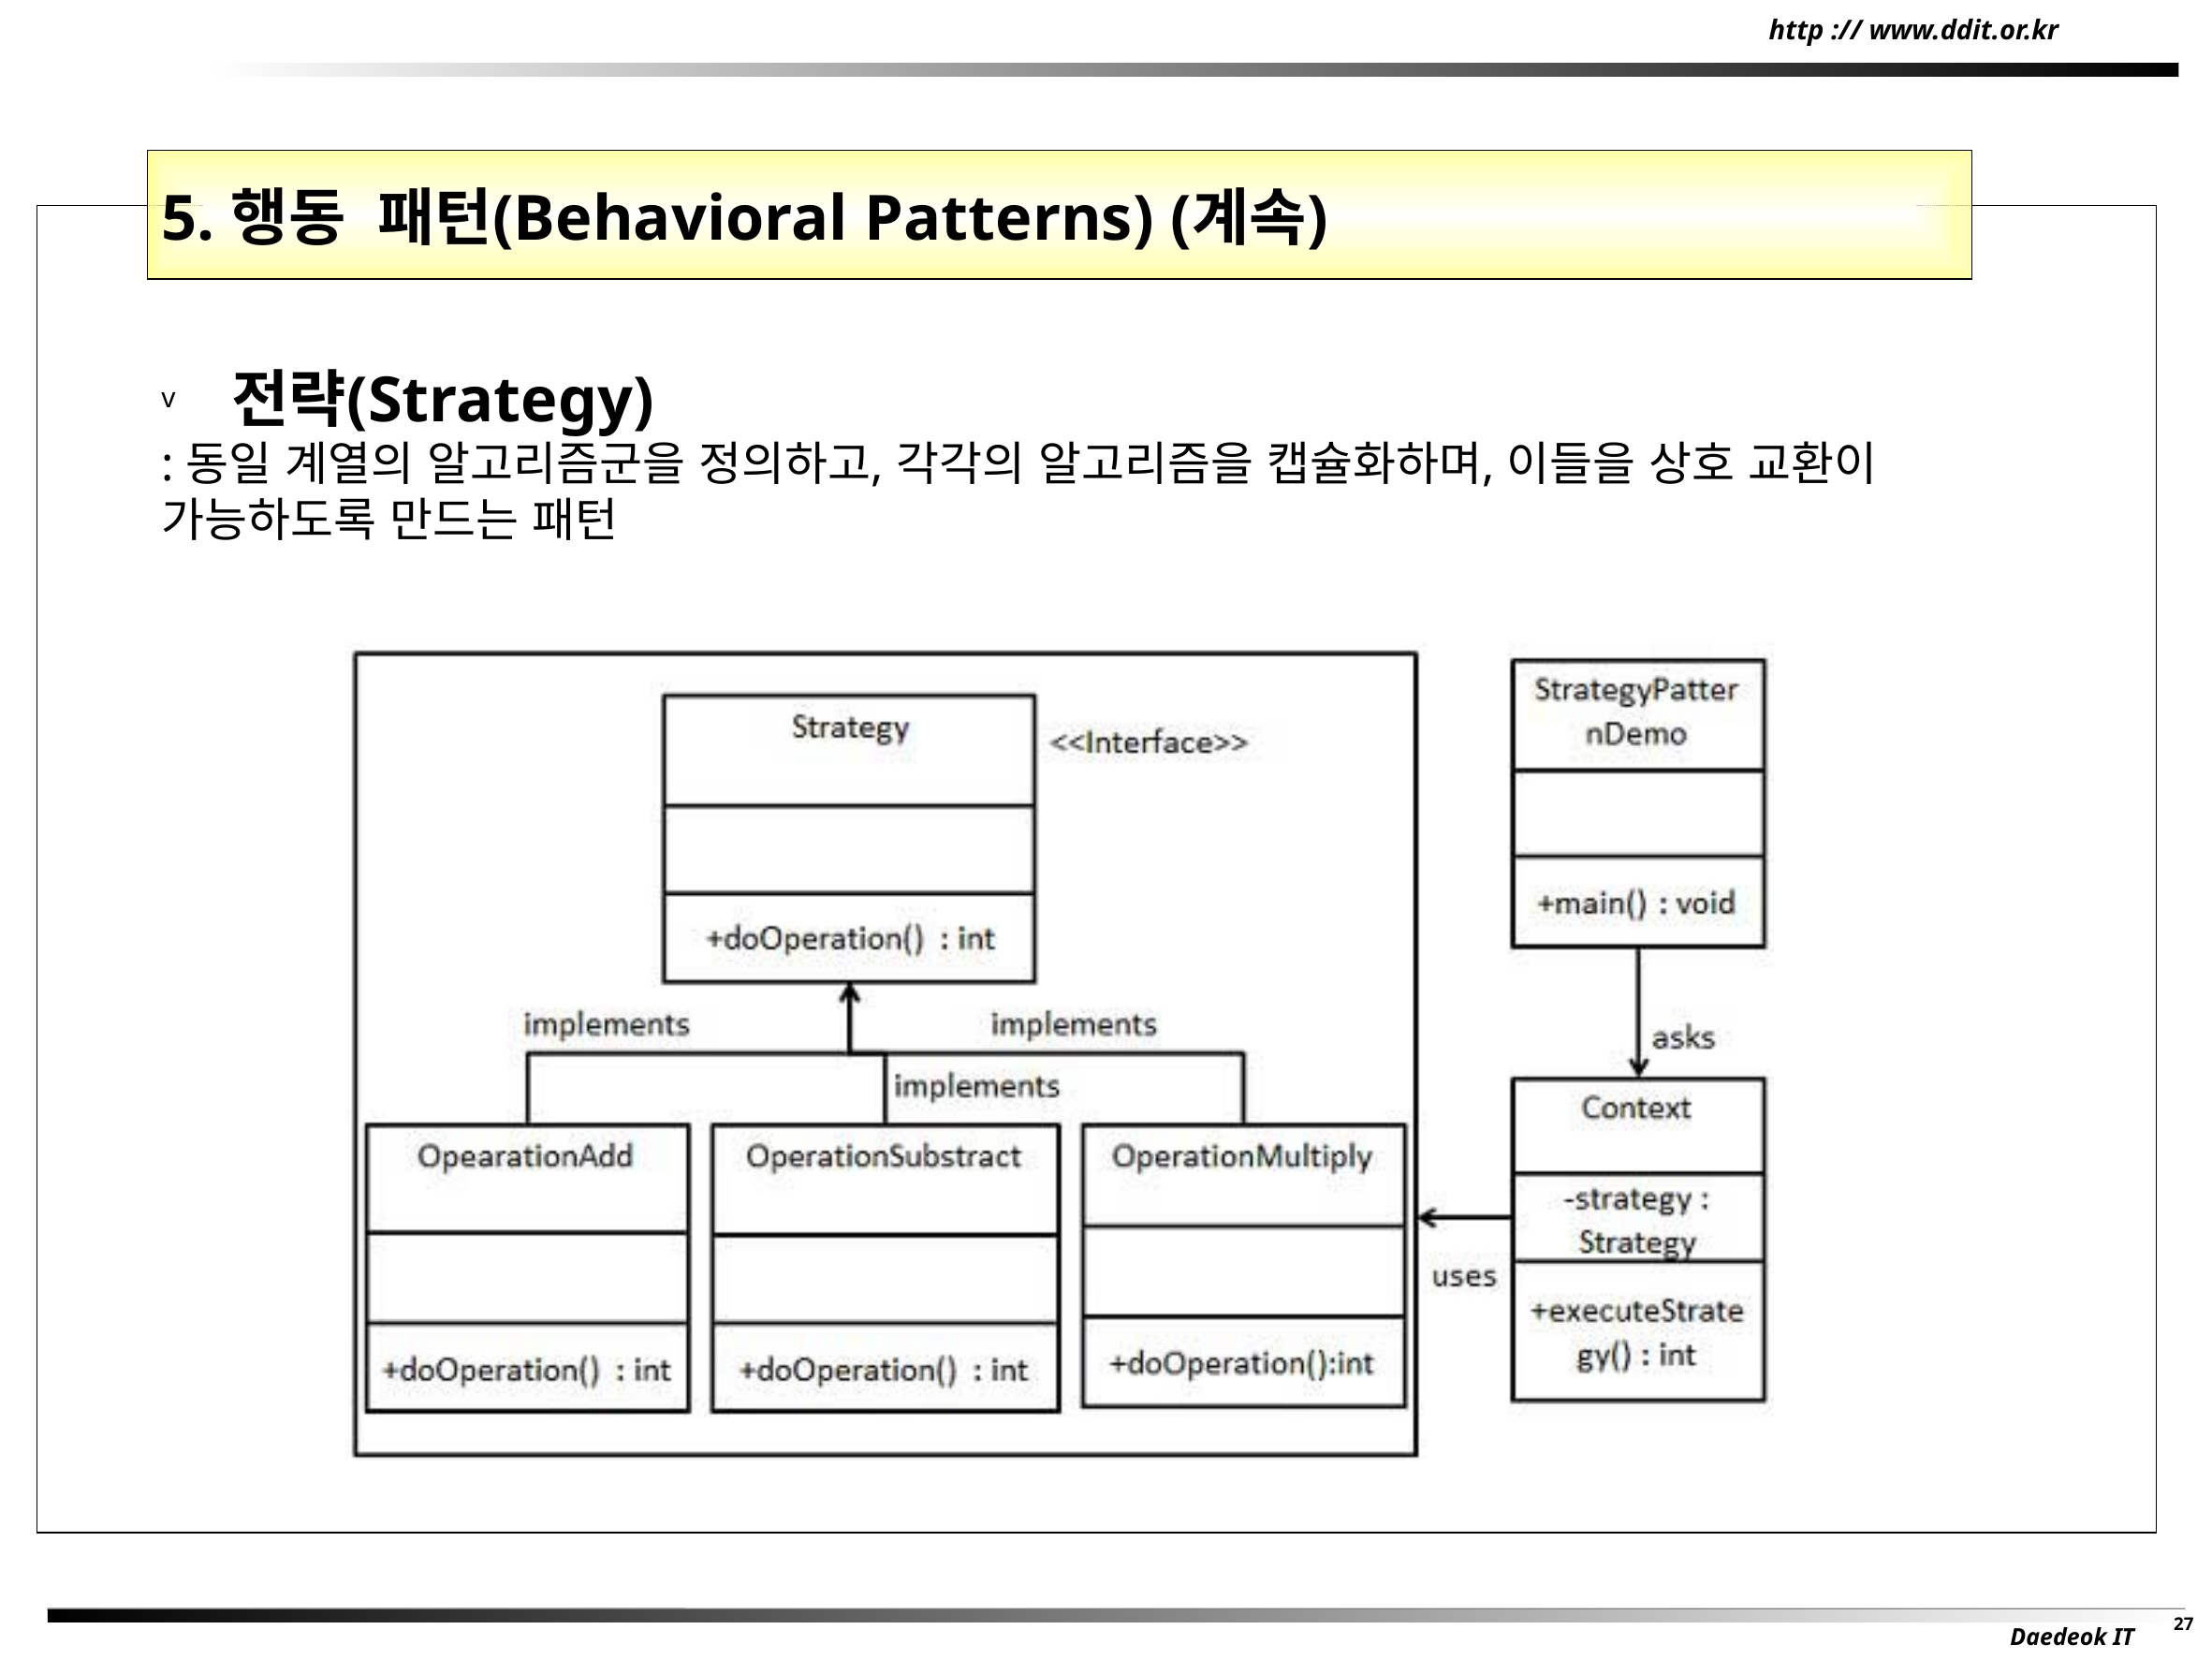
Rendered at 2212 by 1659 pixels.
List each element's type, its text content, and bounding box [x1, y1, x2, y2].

text_box 전략(Strategy) : 동일 계열의 알고리즘군을 정의하고, 각각의 알고리즘을 캡슐화하며, 이들을 상호 교환이 가능하도록 만드는 패턴 [147, 352, 2046, 554]
text_box 5. 행동 패턴(Behavioral Patterns) (계속) [147, 150, 1972, 280]
picture [345, 641, 1774, 1461]
